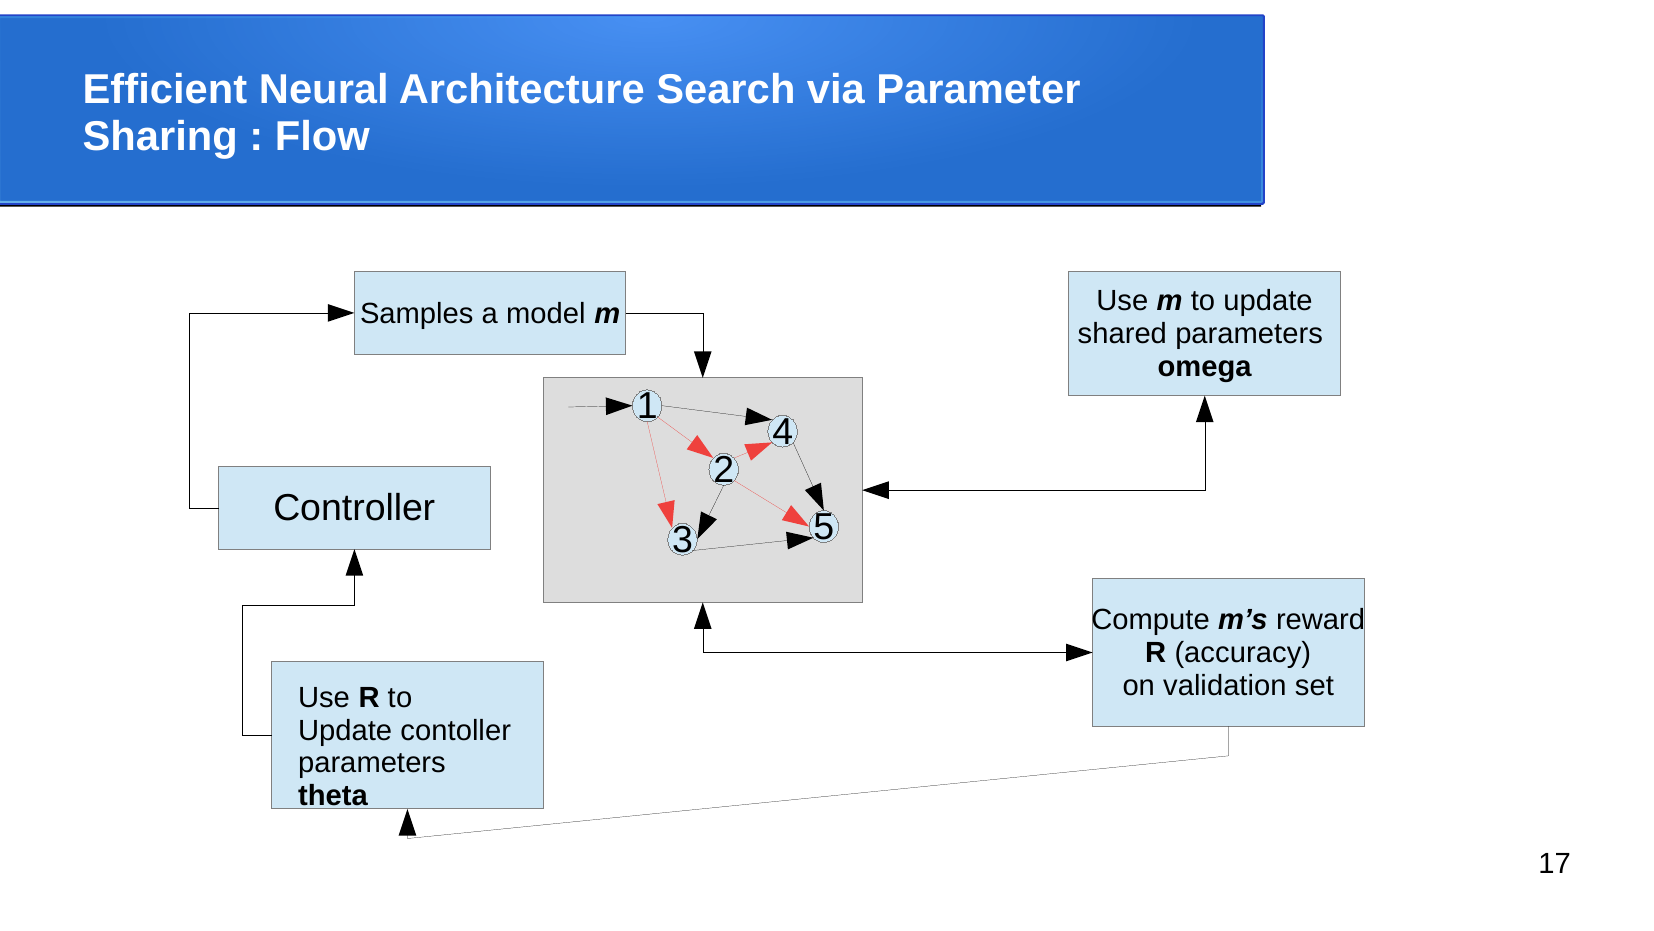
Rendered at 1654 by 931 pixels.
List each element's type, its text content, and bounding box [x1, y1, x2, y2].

text_box 1 [632, 389, 662, 422]
text_box Compute m’s reward R (accuracy) on validation set [1092, 578, 1365, 727]
text_box 3 [667, 523, 698, 556]
text_box Controller [218, 466, 491, 550]
text_box 5 [809, 510, 839, 543]
text_box [543, 377, 863, 603]
text_box 4 [767, 415, 798, 448]
title Efficient Neural Architecture Search via Parameter Sharing : Flow [82, 35, 1235, 189]
text_box 2 [708, 453, 739, 486]
text_box [271, 661, 544, 809]
text_box Use m to update shared parameters omega [1068, 271, 1341, 396]
text_box Use R to Update contoller parameters theta [283, 673, 535, 820]
text_box Samples a model m [354, 271, 626, 355]
